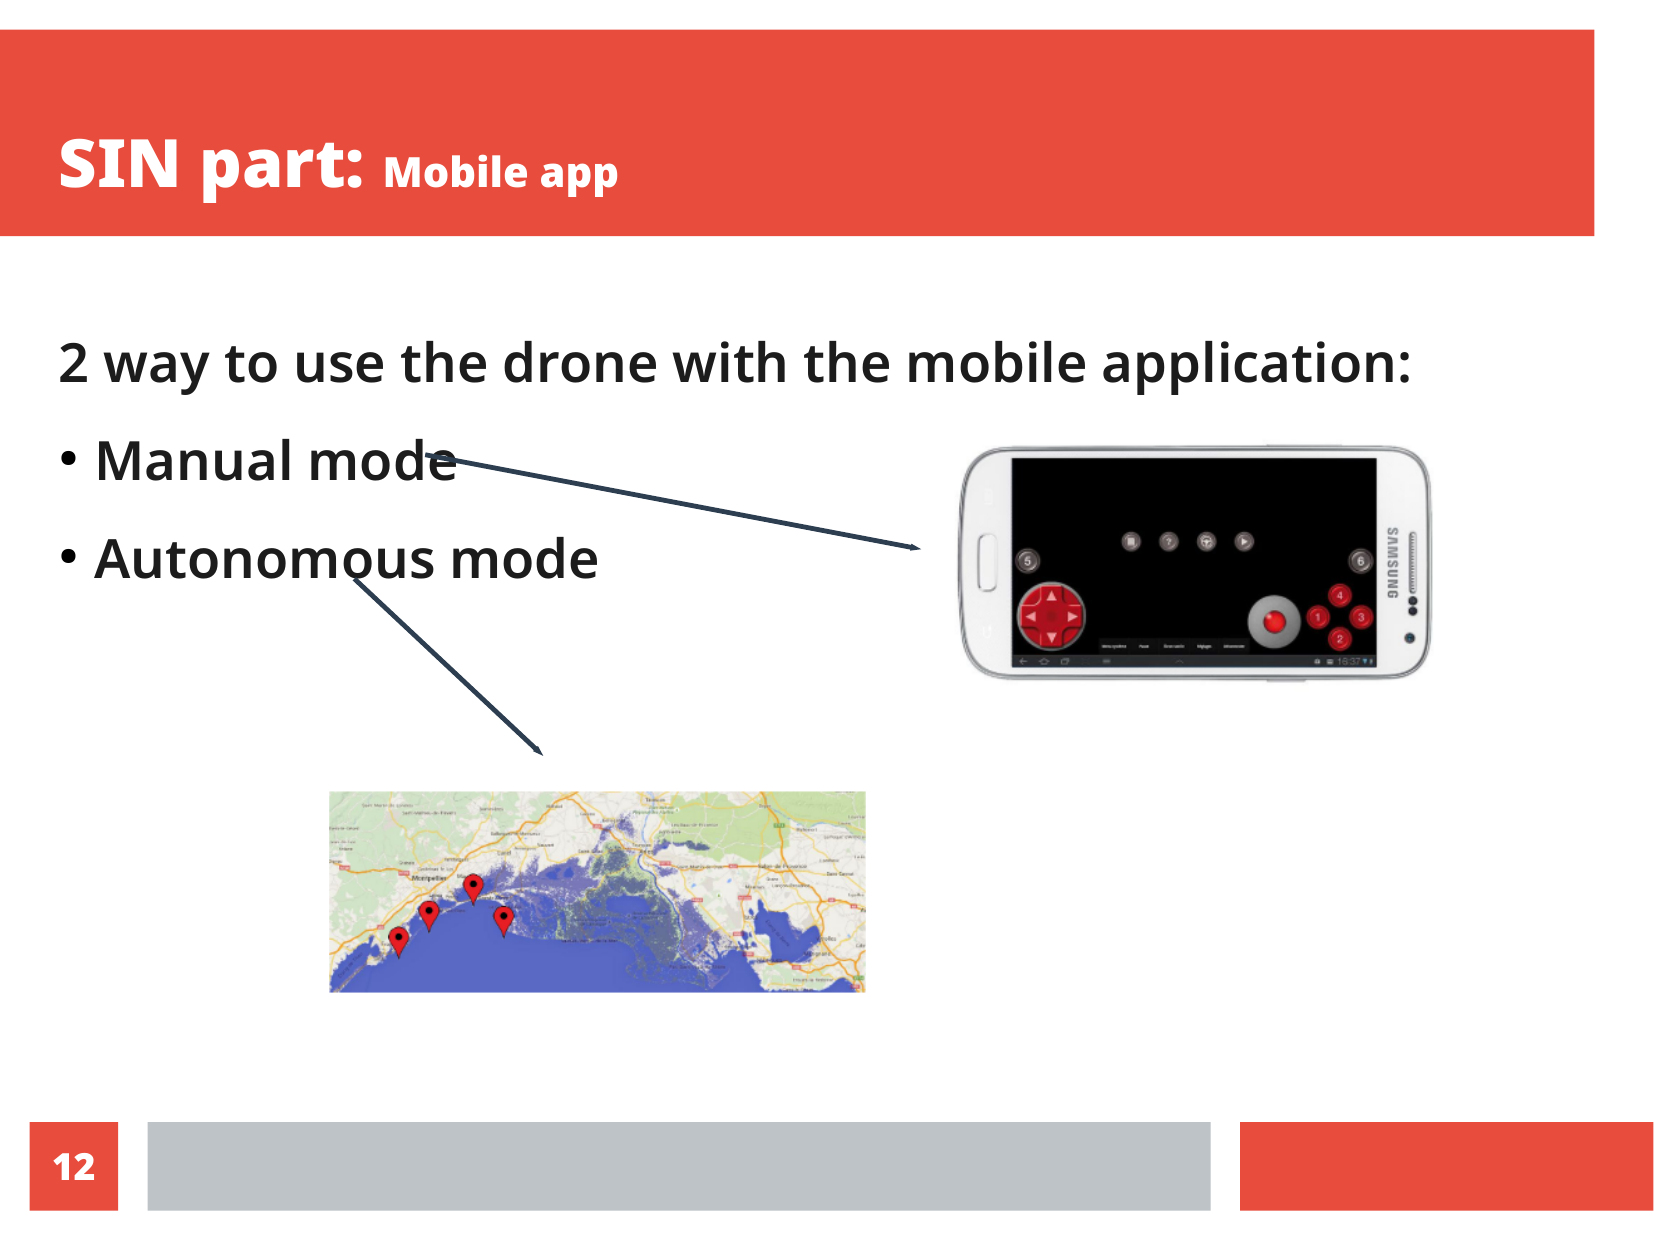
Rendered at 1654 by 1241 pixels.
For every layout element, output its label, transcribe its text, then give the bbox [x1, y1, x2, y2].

title SIN part: Mobile app [59, 59, 1595, 207]
picture [318, 779, 876, 999]
list 2 way to use the drone with the mobile application: Manual mode Autonomous mode [59, 324, 1565, 1093]
picture [933, 436, 1452, 697]
